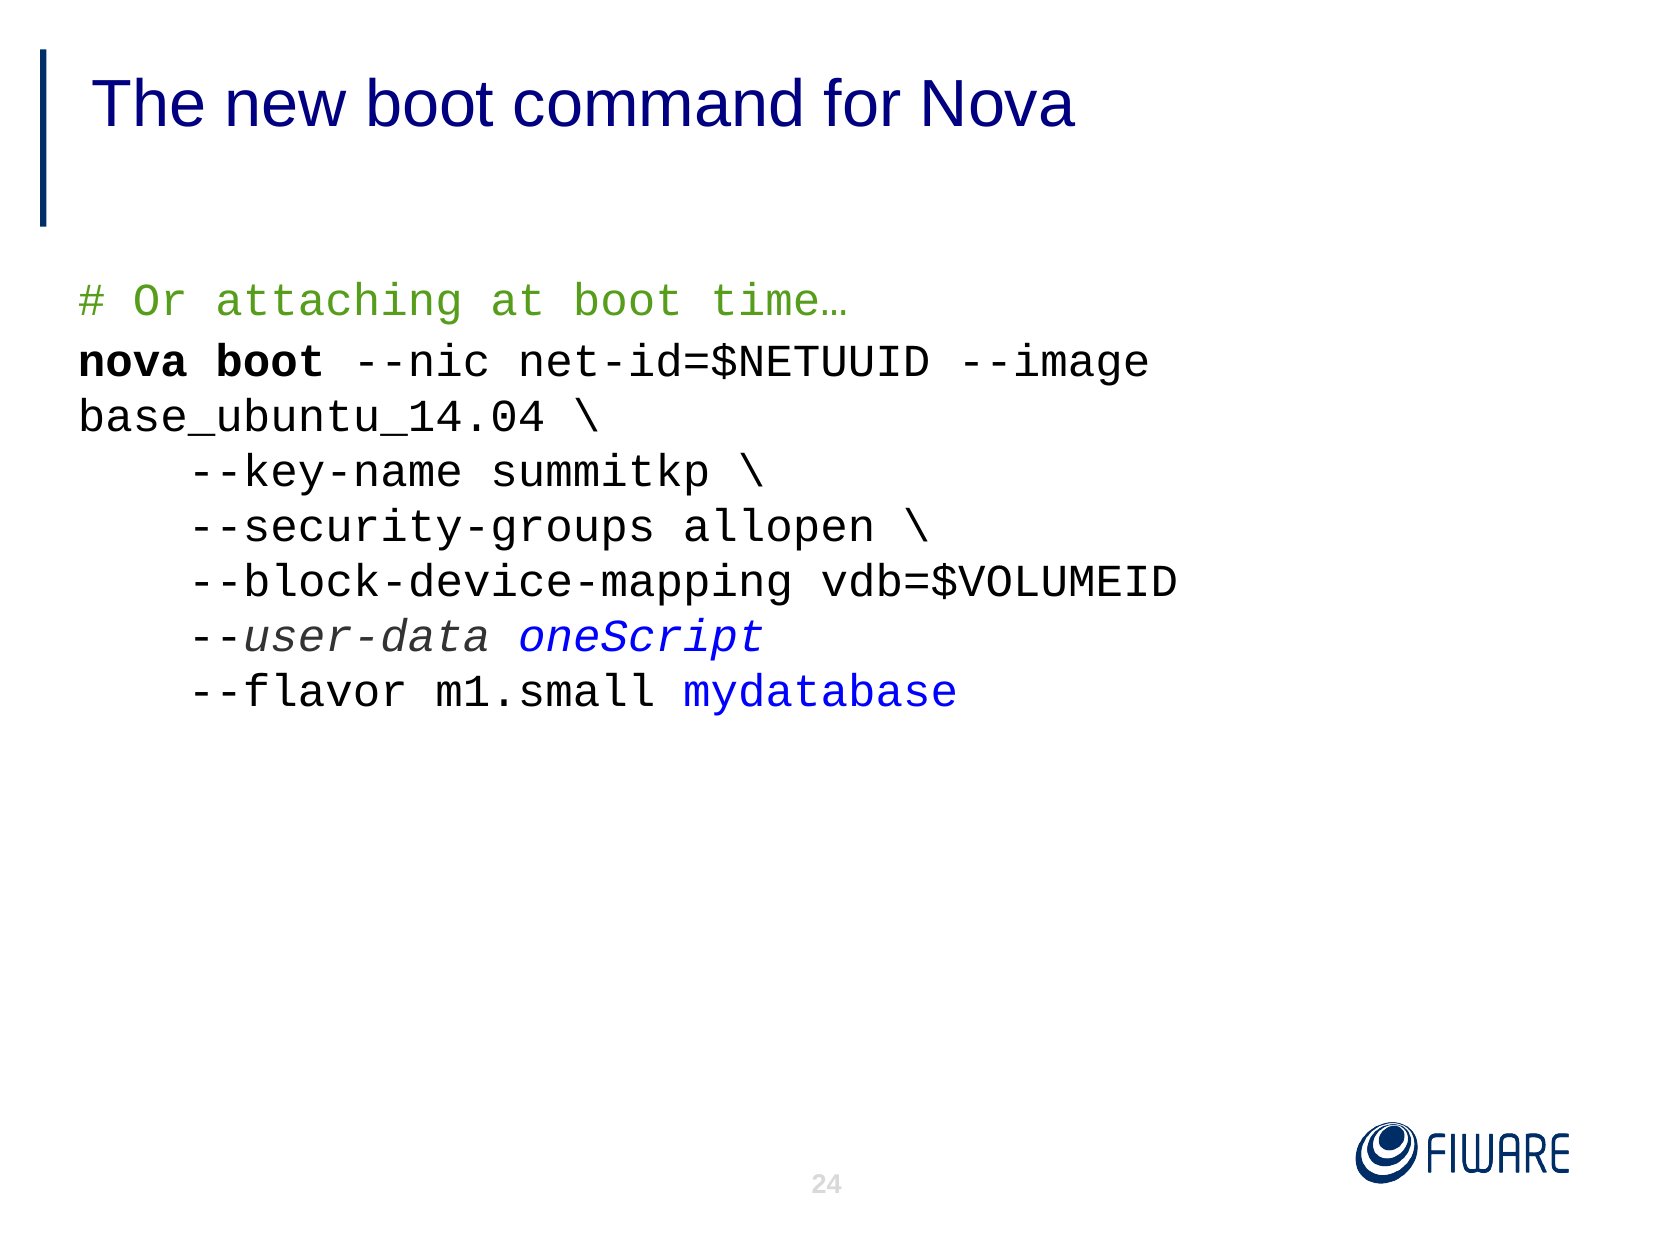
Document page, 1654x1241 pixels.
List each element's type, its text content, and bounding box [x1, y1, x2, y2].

text_box # Or attaching at boot time… nova boot --nic net-id=$NETUUID --image base_ubuntu_14.04 \ --key-name summitkp \ --security-groups allopen \ --block-device-mapping vdb=$VOLUMEID --user-data oneScript --flavor m1.small mydatabase [63, 201, 1573, 724]
title The new boot command for Nova [76, 51, 1408, 209]
picture [1351, 1116, 1575, 1188]
slide_number <number> [733, 1149, 921, 1216]
